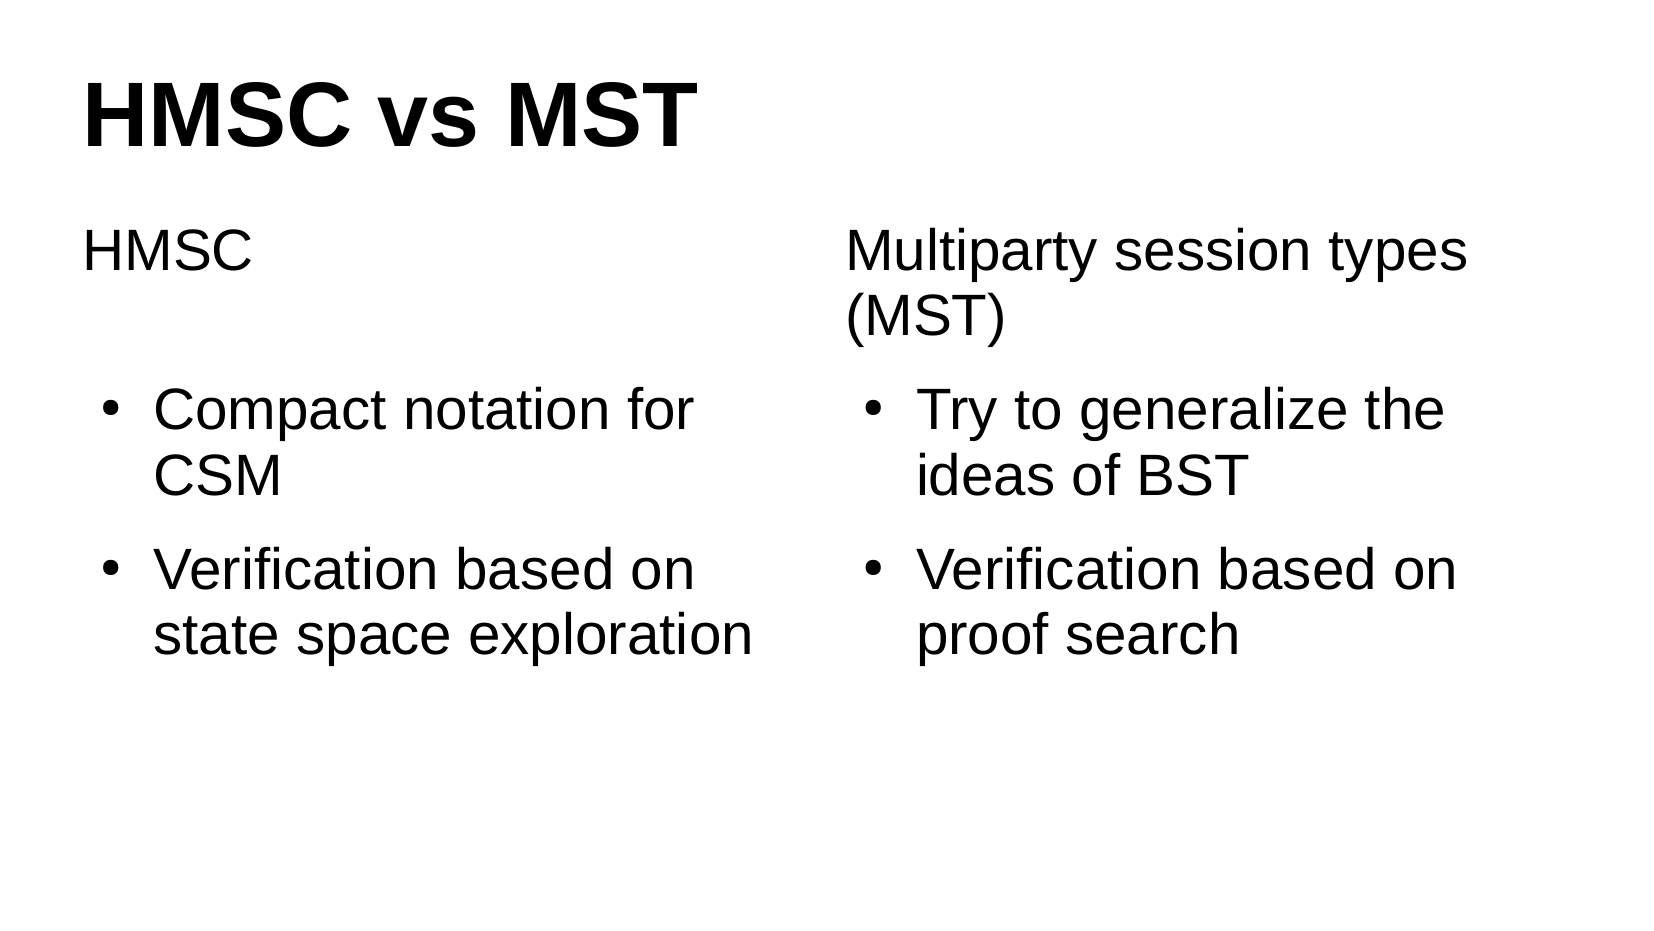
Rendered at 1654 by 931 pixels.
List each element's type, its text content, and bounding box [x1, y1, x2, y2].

title HMSC vs MST [82, 37, 1571, 193]
list HMSC Compact notation for CSM Verification based on state space exploration [82, 217, 809, 758]
list Multiparty session types (MST) Try to generalize the ideas of BST Verification based on proof search [845, 217, 1572, 758]
